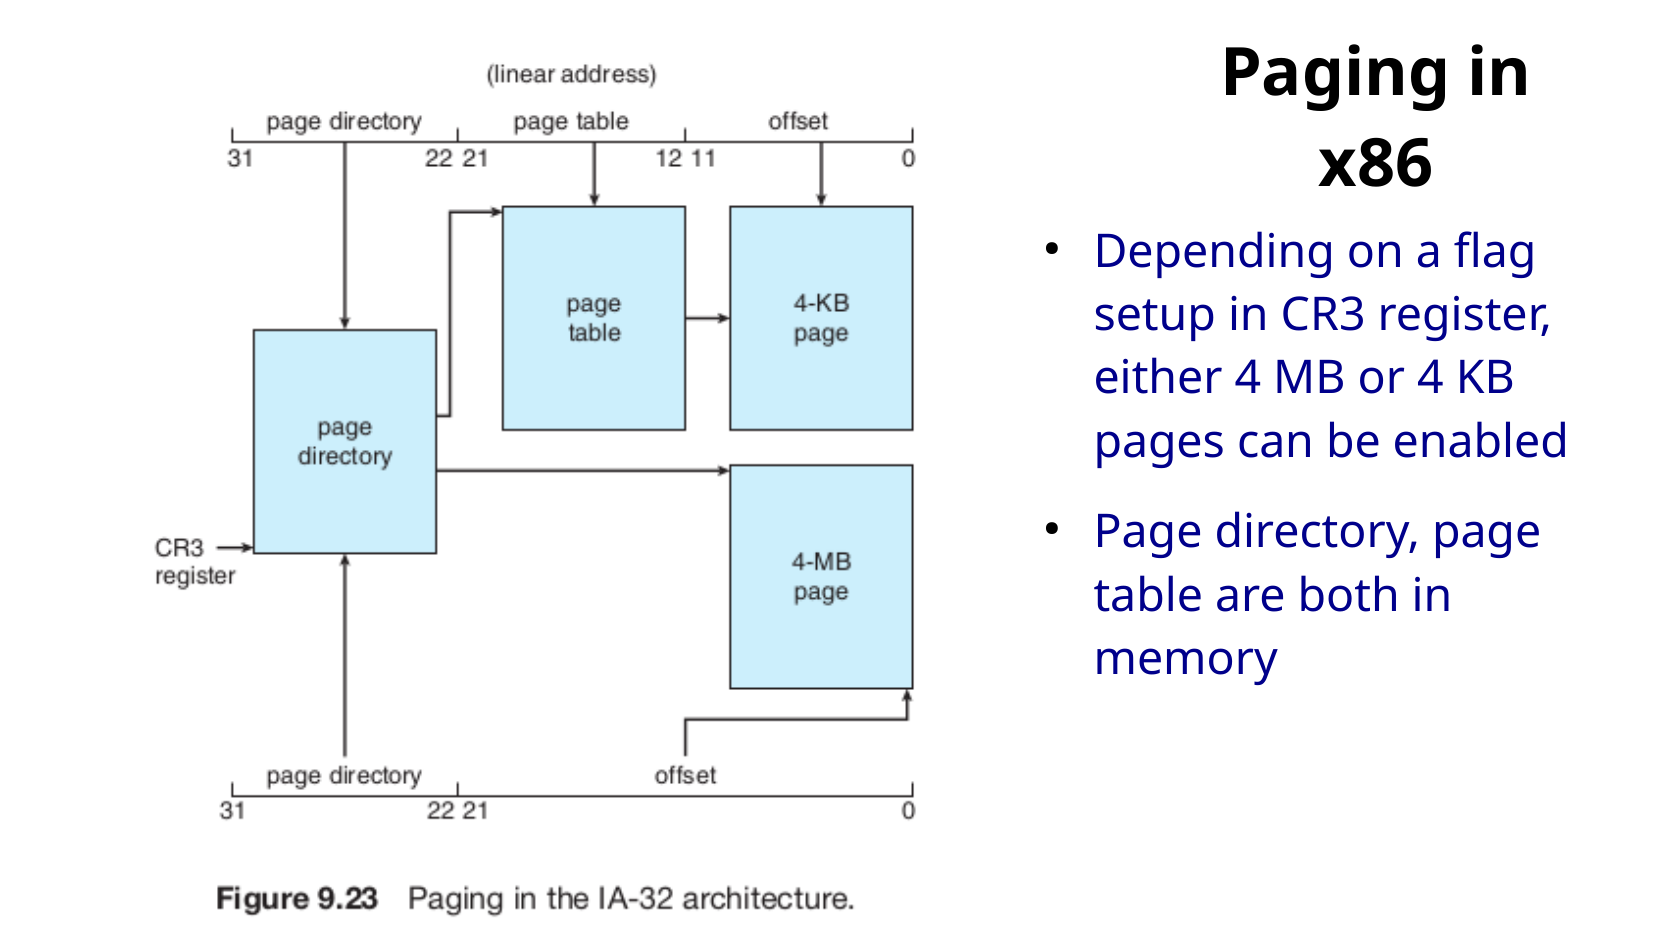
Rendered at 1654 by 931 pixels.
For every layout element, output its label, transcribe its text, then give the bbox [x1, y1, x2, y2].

list Depending on a flag setup in CR3 register, either 4 MB or 4 KB pages can be enabled Page directory, page table are both in memory [1027, 217, 1572, 758]
title Paging in x86 [1181, 12, 1571, 217]
picture [22, 22, 1016, 928]
